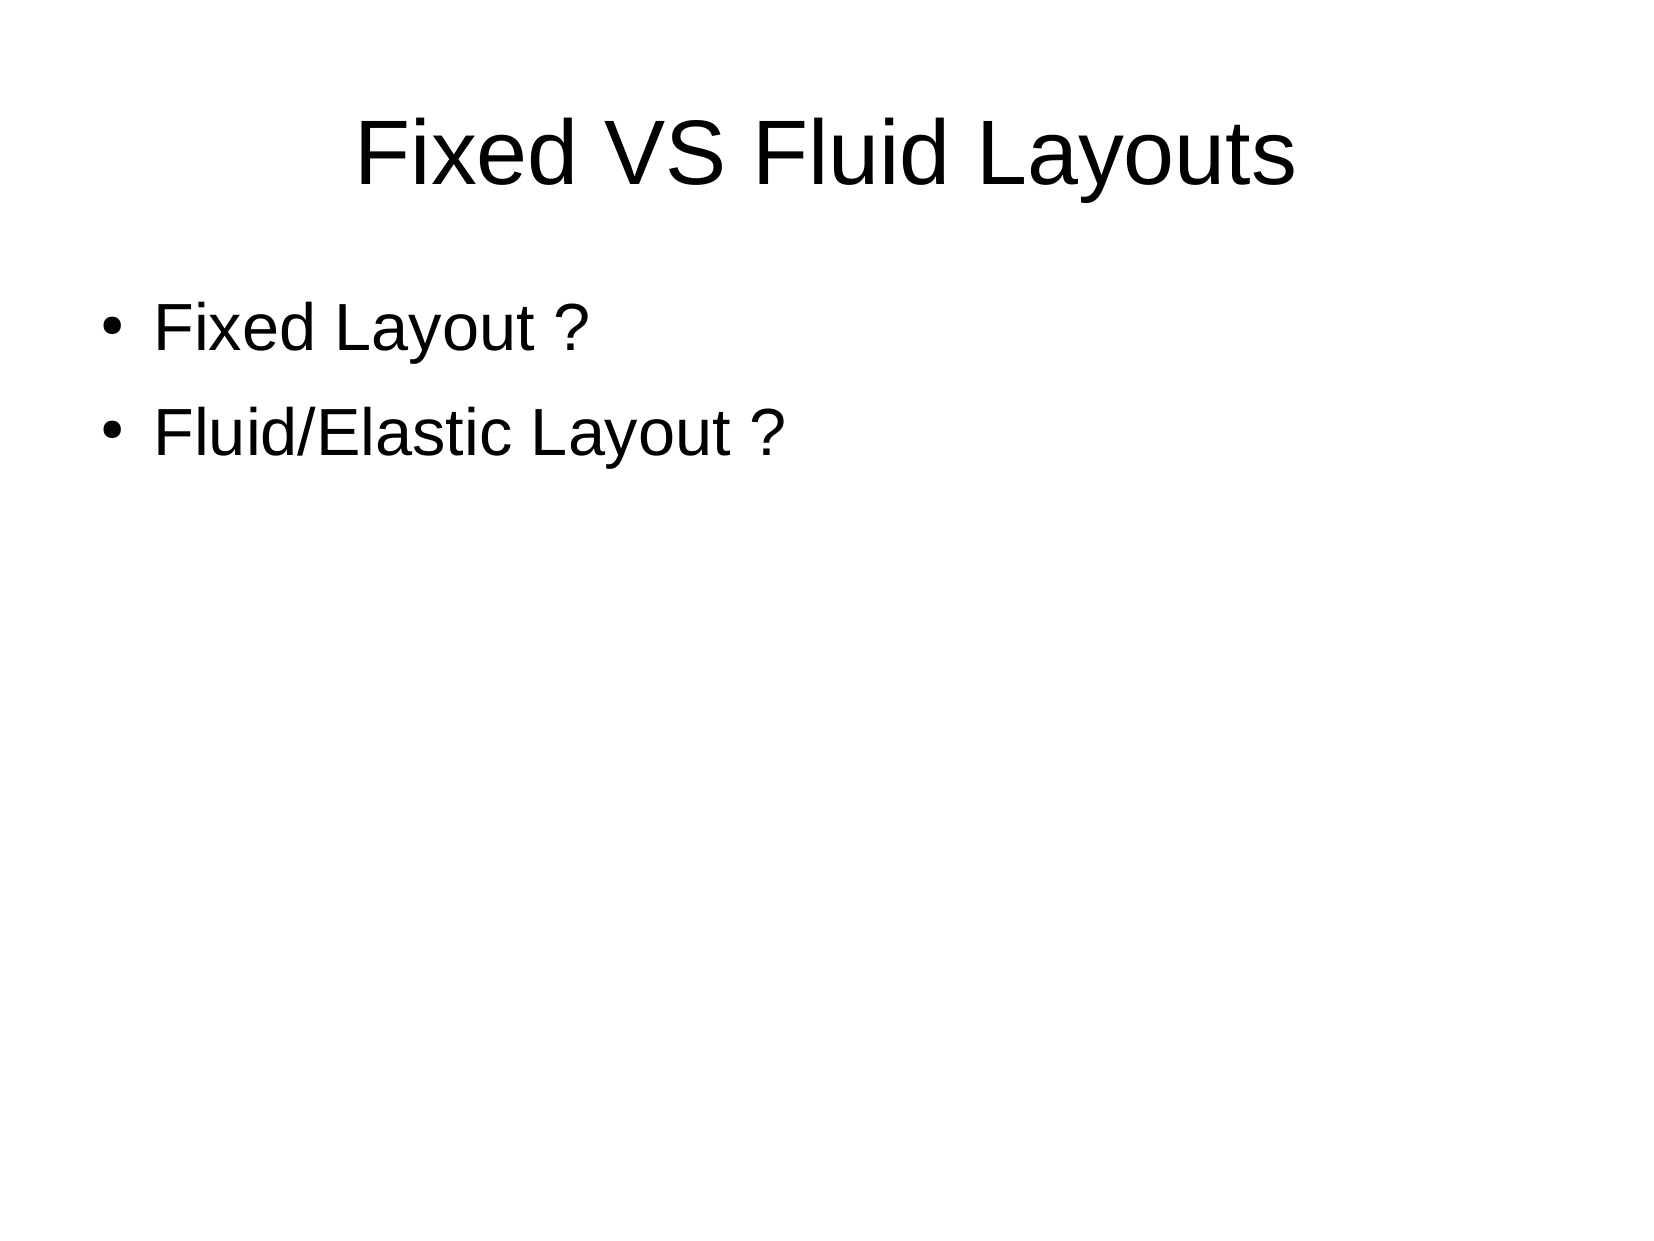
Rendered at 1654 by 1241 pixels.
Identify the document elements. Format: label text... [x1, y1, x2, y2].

title Fixed VS Fluid Layouts [82, 49, 1571, 257]
list Fixed Layout ? Fluid/Elastic Layout ? [82, 290, 1571, 1010]
